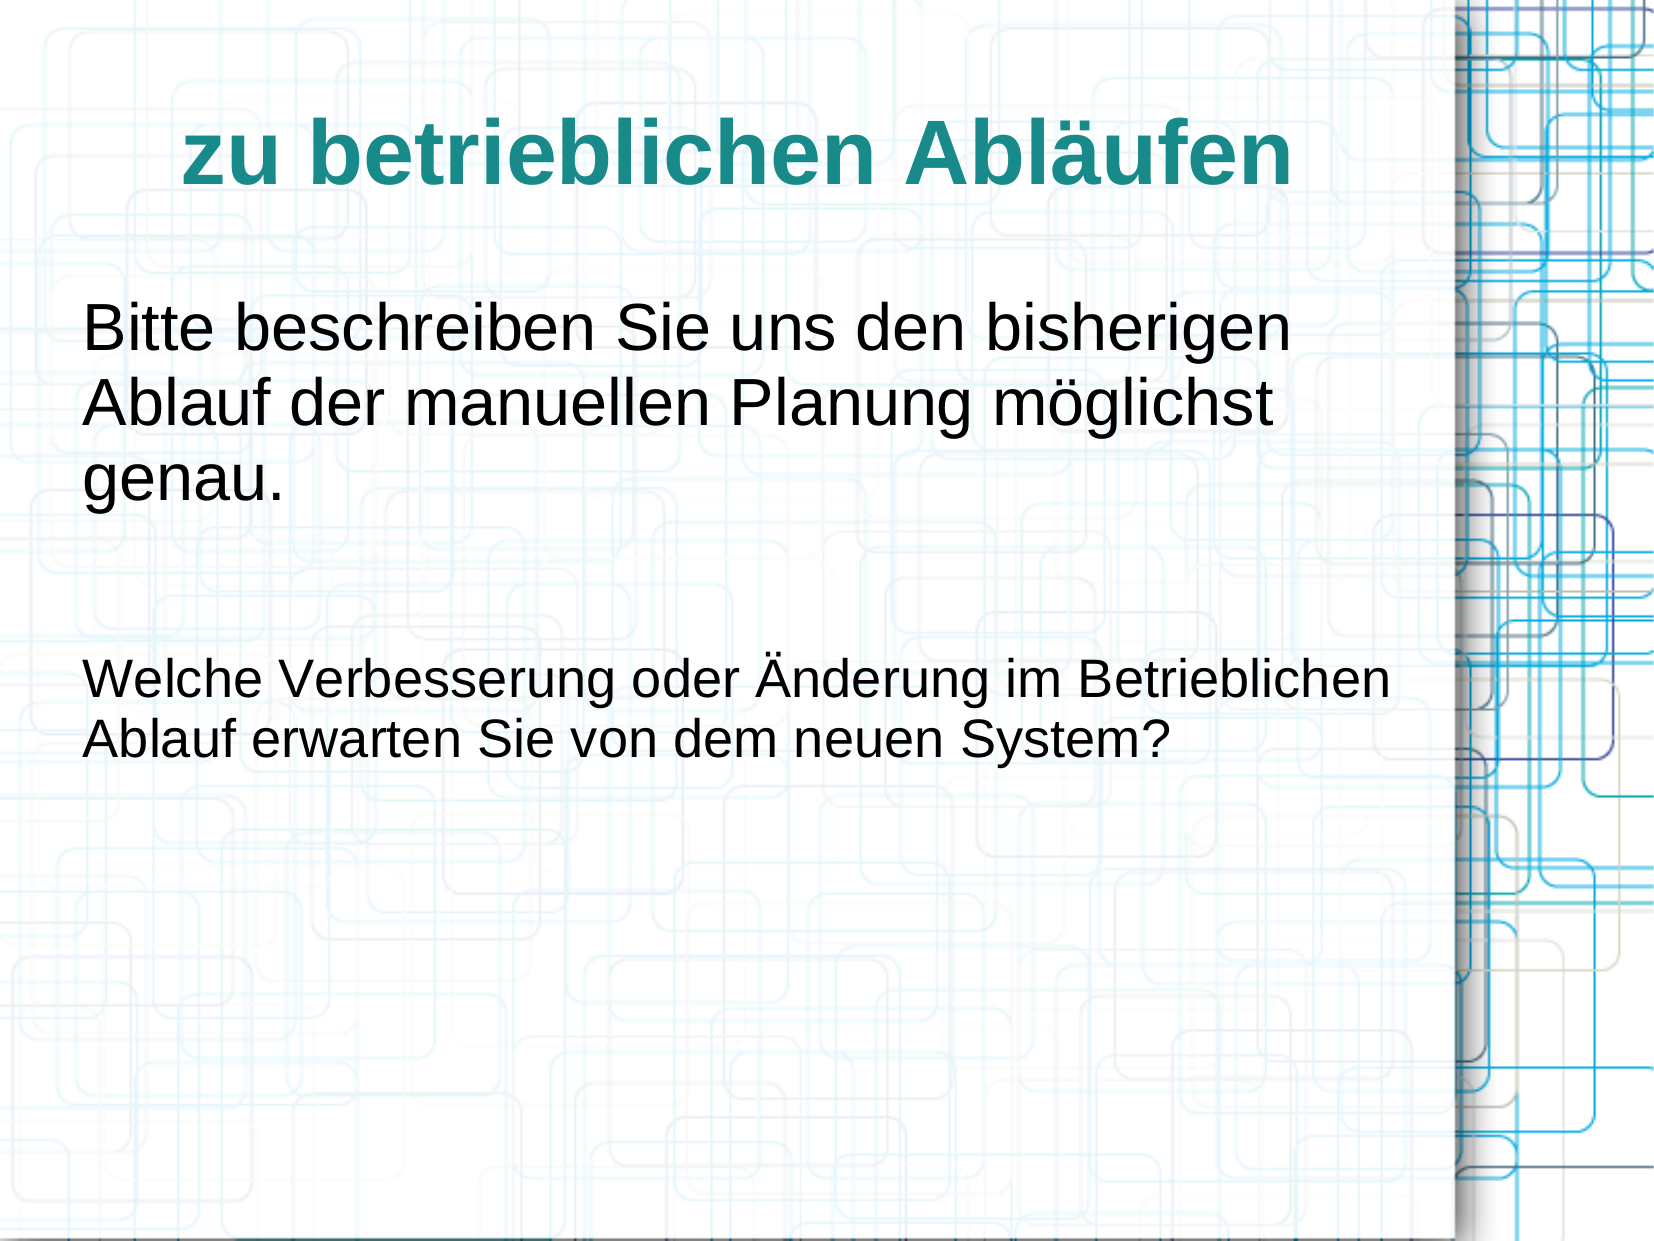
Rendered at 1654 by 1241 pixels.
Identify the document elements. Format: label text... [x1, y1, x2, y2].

title zu betrieblichen Abläufen [59, 49, 1418, 257]
picture [0, 0, 1654, 1241]
list Bitte beschreiben Sie uns den bisherigen Ablauf der manuellen Planung möglichst genau. Welche Verbesserung oder Änderung im Betrieblichen Ablauf erwarten Sie von dem neuen System? [82, 290, 1418, 1187]
